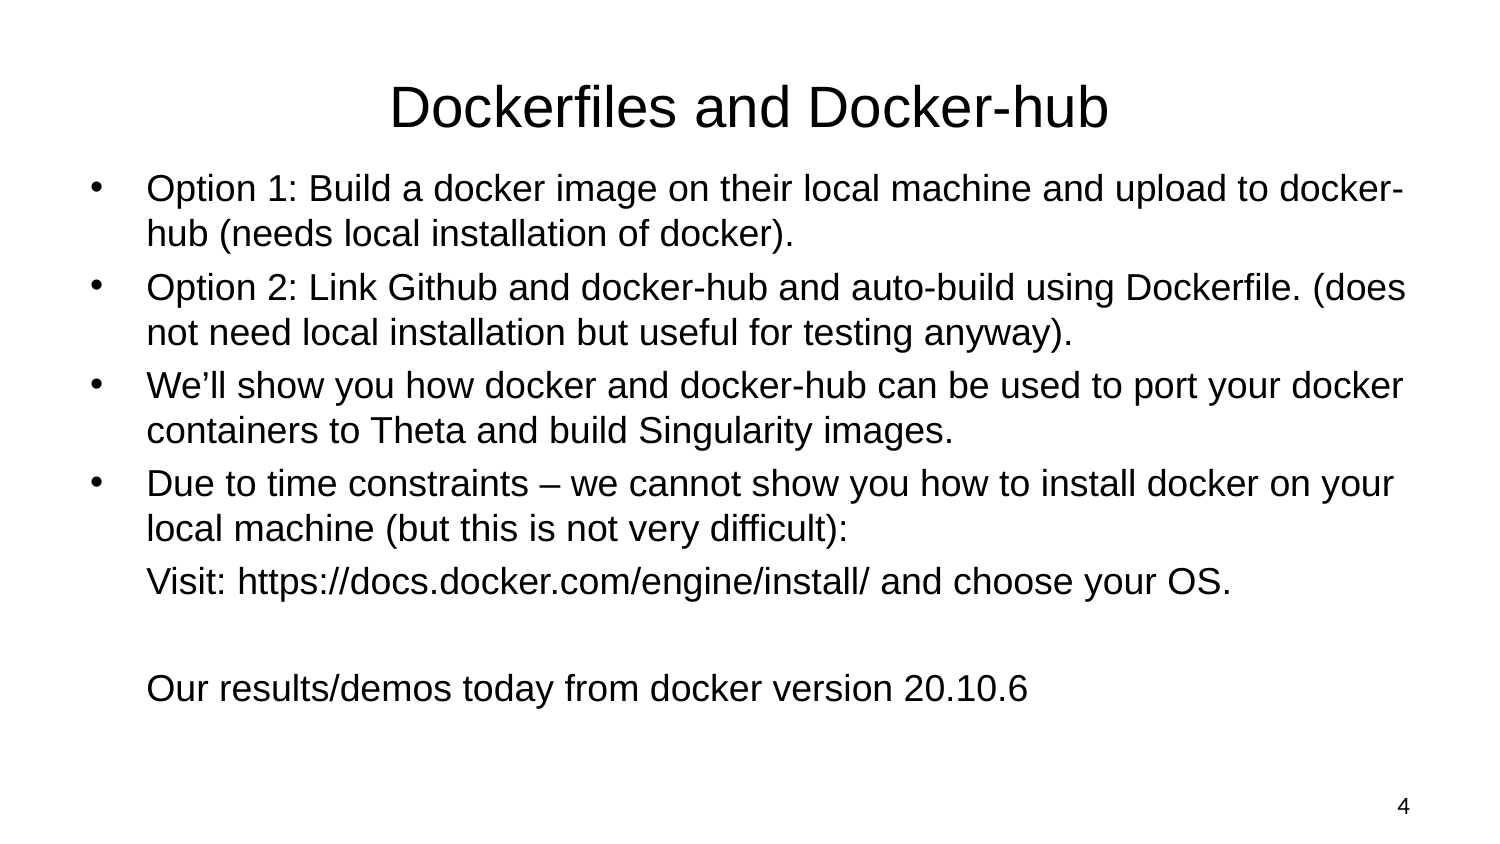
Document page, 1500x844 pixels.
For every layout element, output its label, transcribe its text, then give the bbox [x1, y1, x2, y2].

list Option 1: Build a docker image on their local machine and upload to docker-hub (needs local installation of docker). Option 2: Link Github and docker-hub and auto-build using Dockerfile. (does not need local installation but useful for testing anyway). We’ll show you how docker and docker-hub can be used to port your docker containers to Theta and build Singularity images. Due to time constraints – we cannot show you how to install docker on your local machine (but this is not very difficult): Visit: https://docs.docker.com/engine/install/ and choose your OS. Our results/demos today from docker version 20.10.6 [75, 156, 1425, 765]
title Dockerfiles and Docker-hub [75, 33, 1425, 156]
slide_number <number> [1074, 782, 1425, 827]
